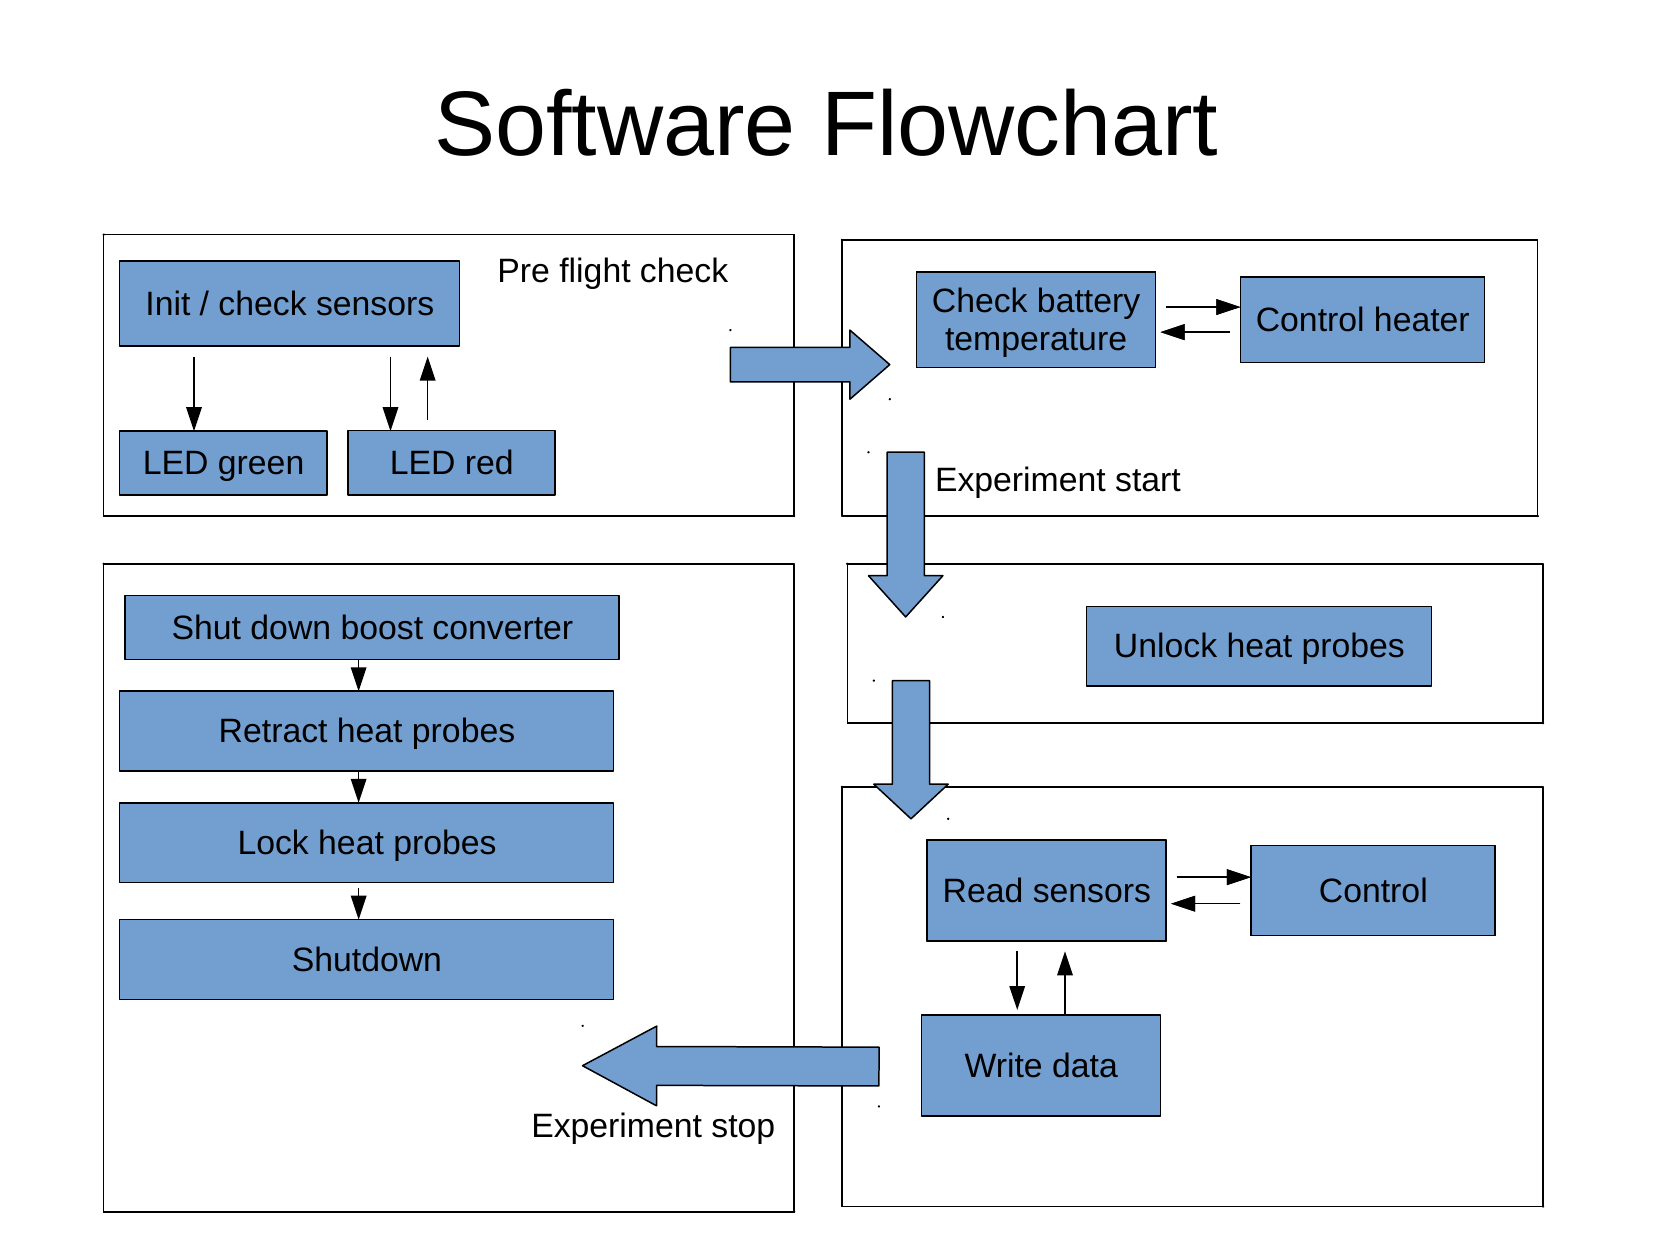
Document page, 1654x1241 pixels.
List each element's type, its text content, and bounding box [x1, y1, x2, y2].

title Software Flowchart [82, 19, 1571, 227]
picture [39, 164, 1619, 1241]
